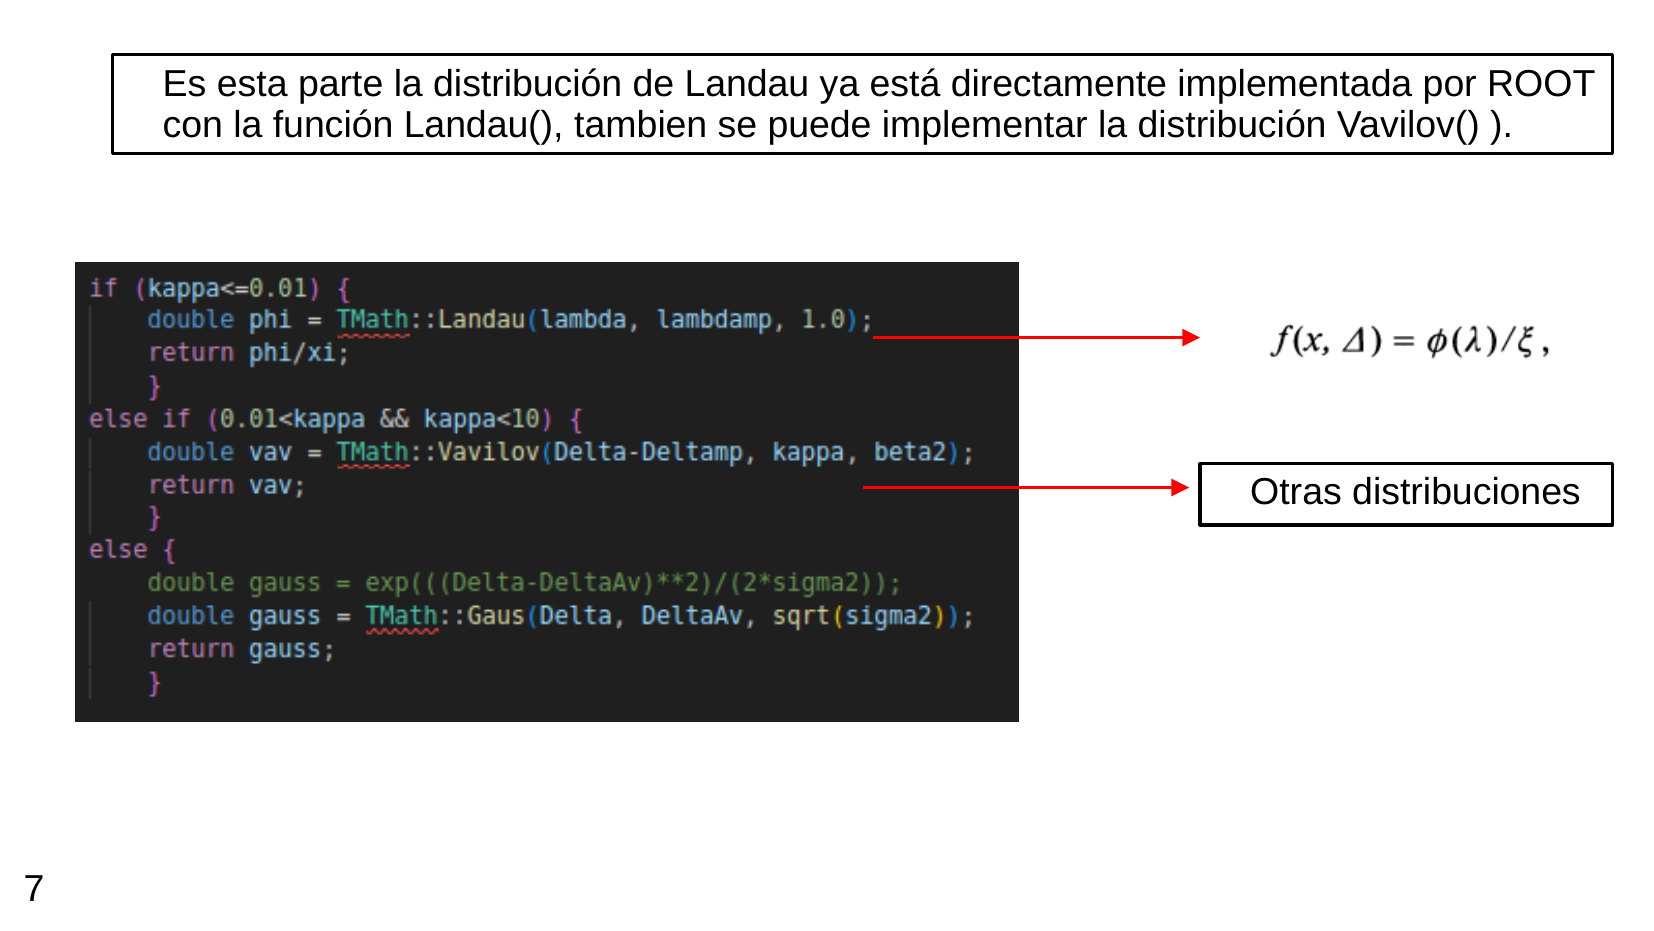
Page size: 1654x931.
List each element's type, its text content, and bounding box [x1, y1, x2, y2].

text_box Es esta parte la distribución de Landau ya está directamente implementada por ROOT con la función Landau(), tambien se puede implementar la distribución Vavilov() ). [112, 54, 1613, 154]
picture [75, 262, 1019, 722]
text_box <number> [8, 860, 638, 931]
text_box Otras distribuciones [1200, 463, 1613, 526]
picture [1237, 300, 1576, 375]
